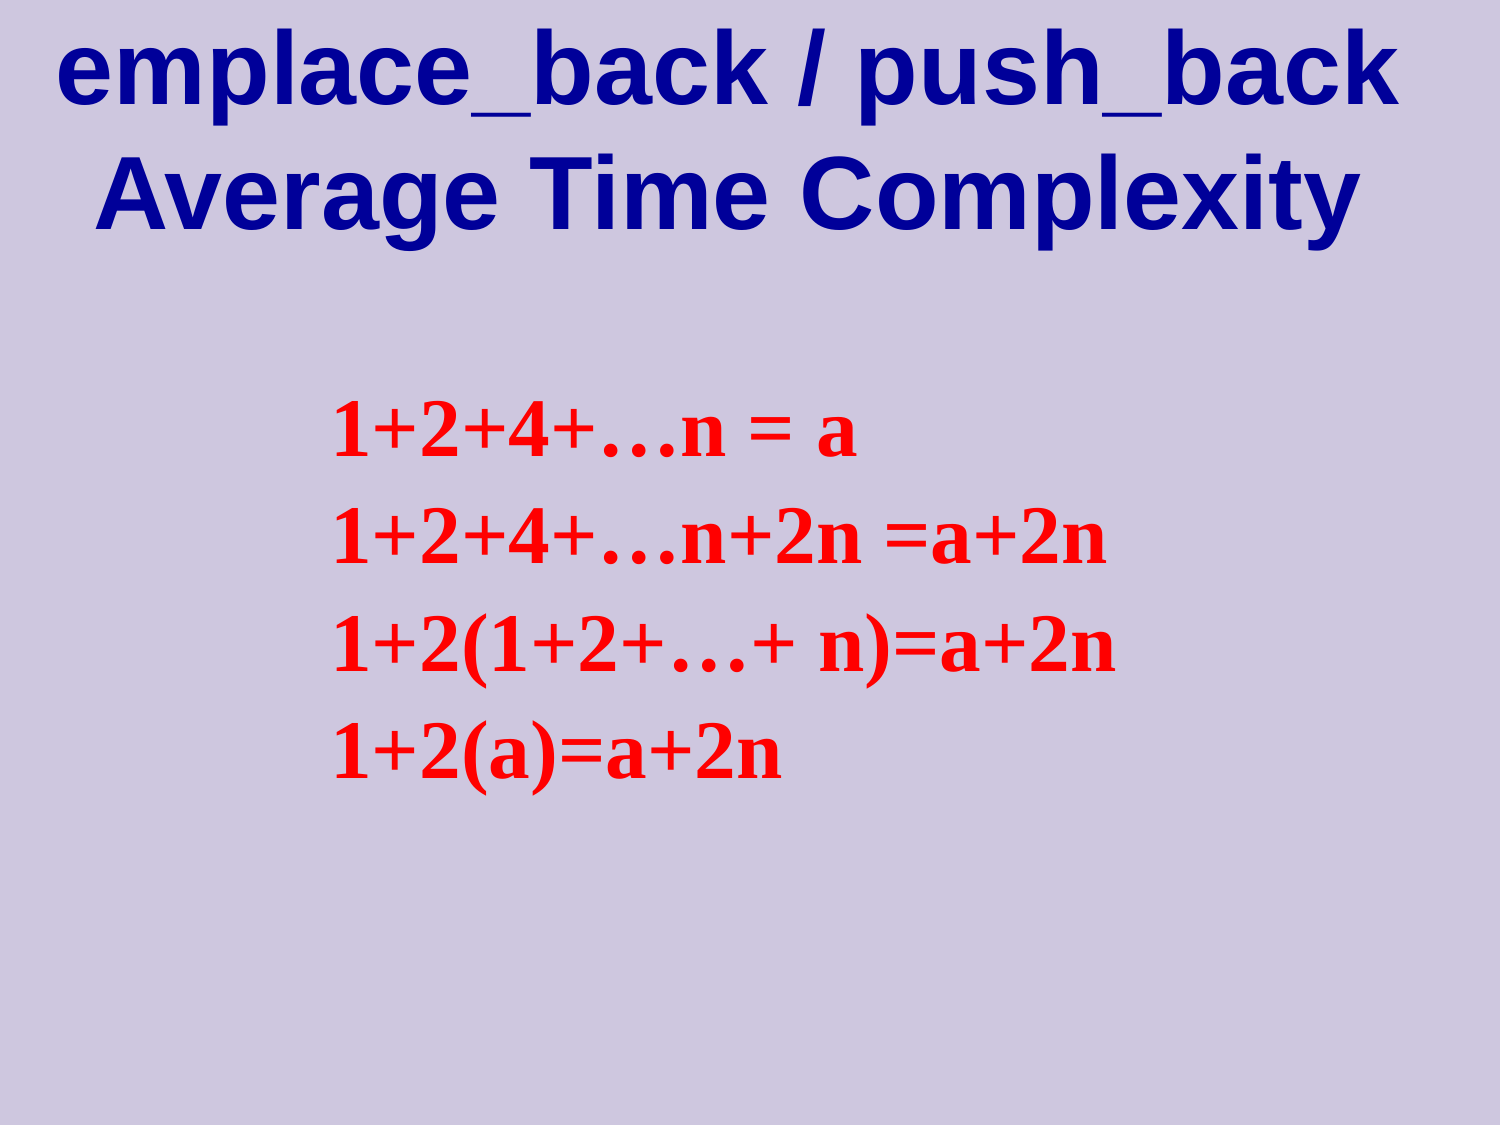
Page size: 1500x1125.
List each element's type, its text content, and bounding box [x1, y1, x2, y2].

title emplace_back / push_back Average Time Complexity [51, 0, 1406, 250]
text_box 1+2+4+…n = a 1+2+4+…n+2n =a+2n 1+2(1+2+…+ n)=a+2n 1+2(a)=a+2n [237, 374, 1350, 805]
